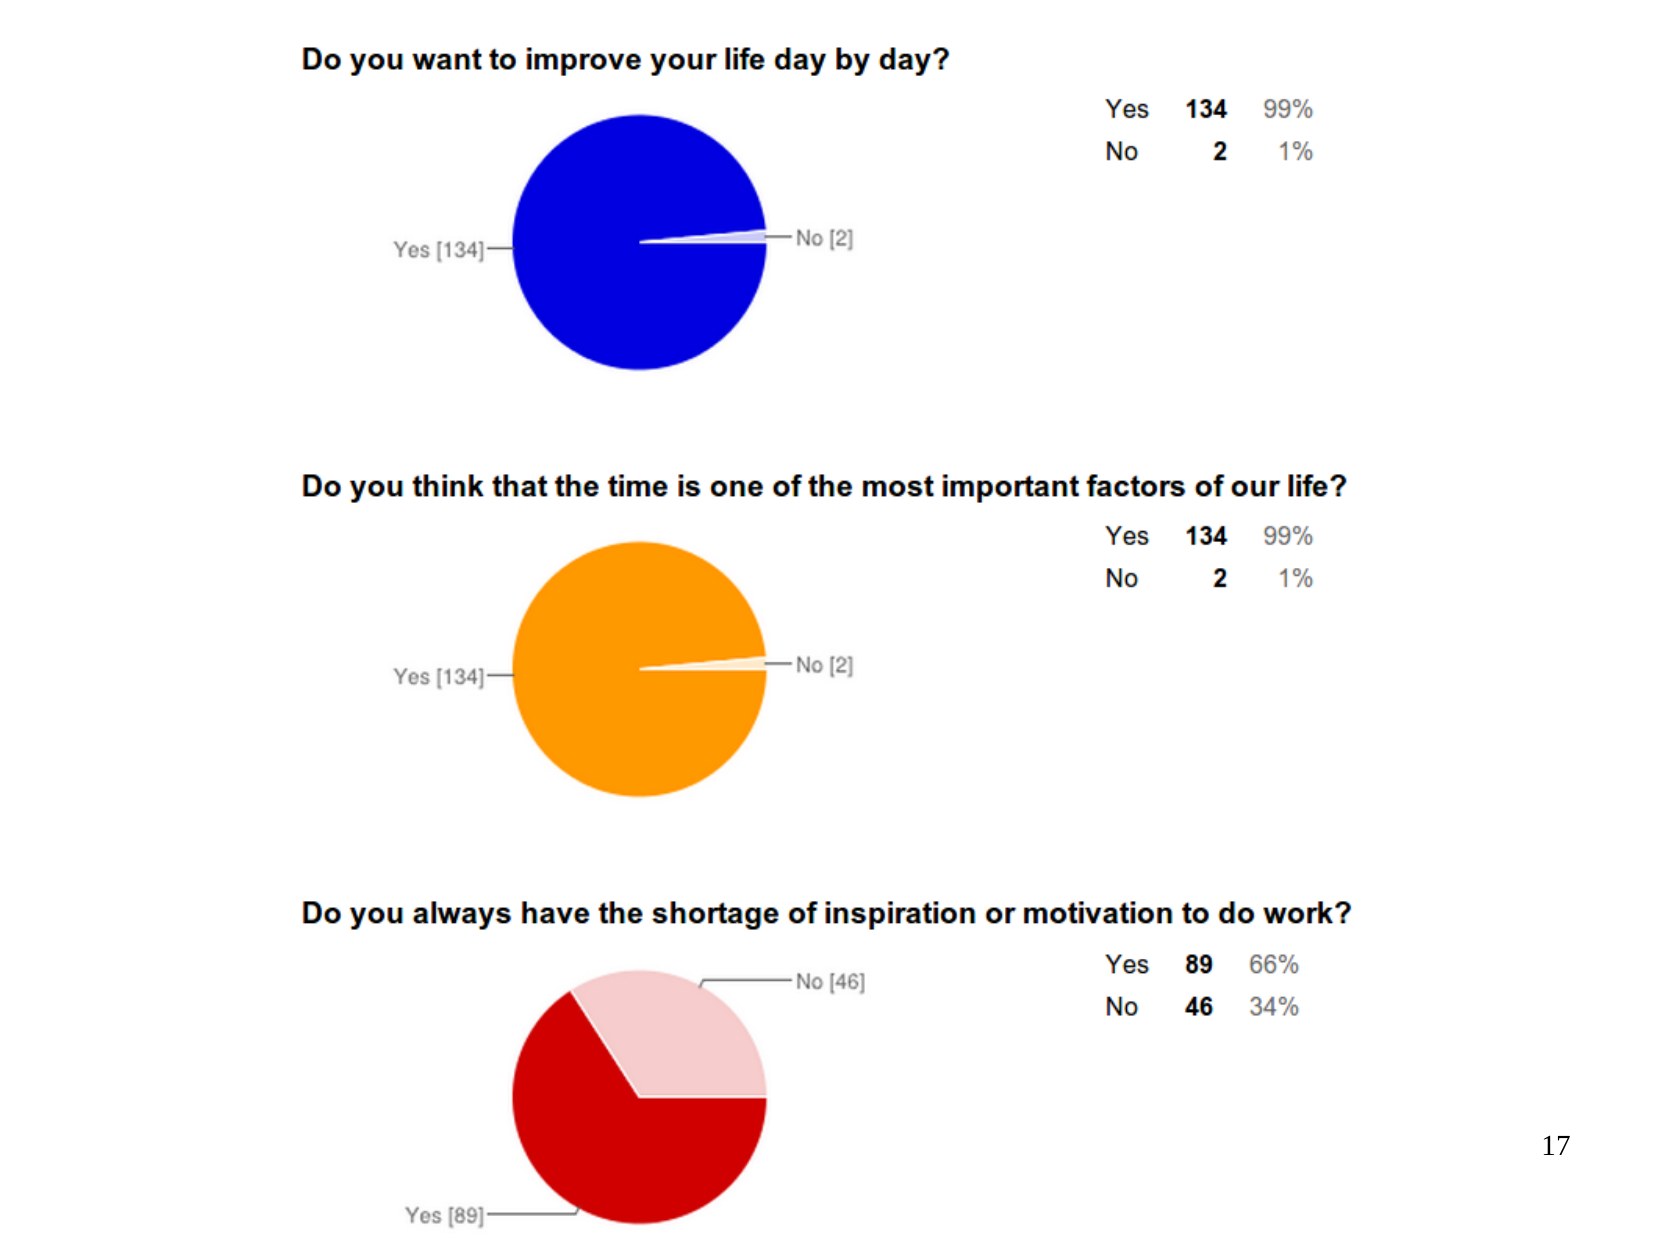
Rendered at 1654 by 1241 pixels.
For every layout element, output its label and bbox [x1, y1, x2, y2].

picture [283, 40, 1370, 1241]
